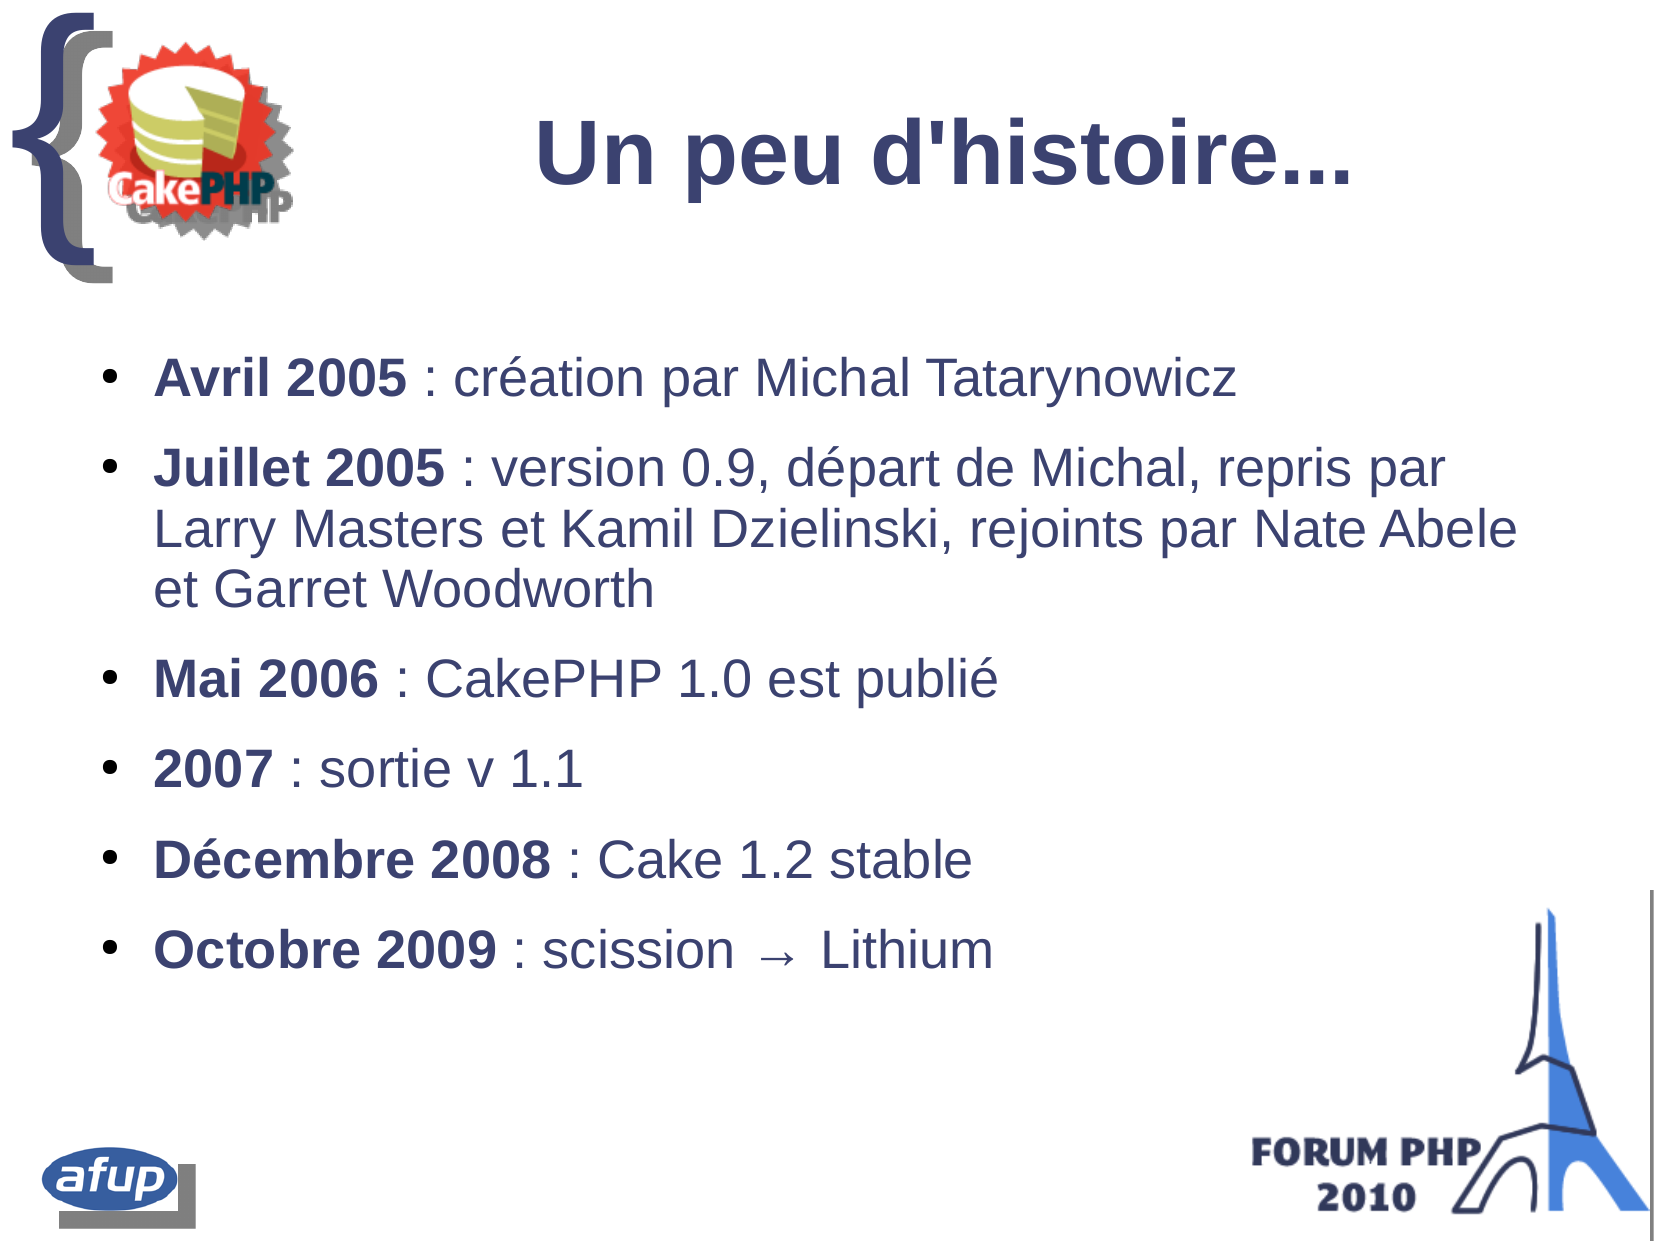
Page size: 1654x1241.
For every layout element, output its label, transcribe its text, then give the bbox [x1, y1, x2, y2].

title Un peu d'histoire... [295, 49, 1571, 257]
picture [1240, 872, 1650, 1241]
picture [88, 35, 284, 231]
picture [41, 1146, 178, 1211]
list Avril 2005 : création par Michal Tatarynowicz Juillet 2005 : version 0.9, départ de Michal, repris par Larry Masters et Kamil Dzielinski, rejoints par Nate Abele et Garret Woodworth Mai 2006 : CakePHP 1.0 est publié 2007 : sortie v 1.1 Décembre 2008 : Cake 1.2 stable Octobre 2009 : scission → Lithium [82, 290, 1571, 1094]
